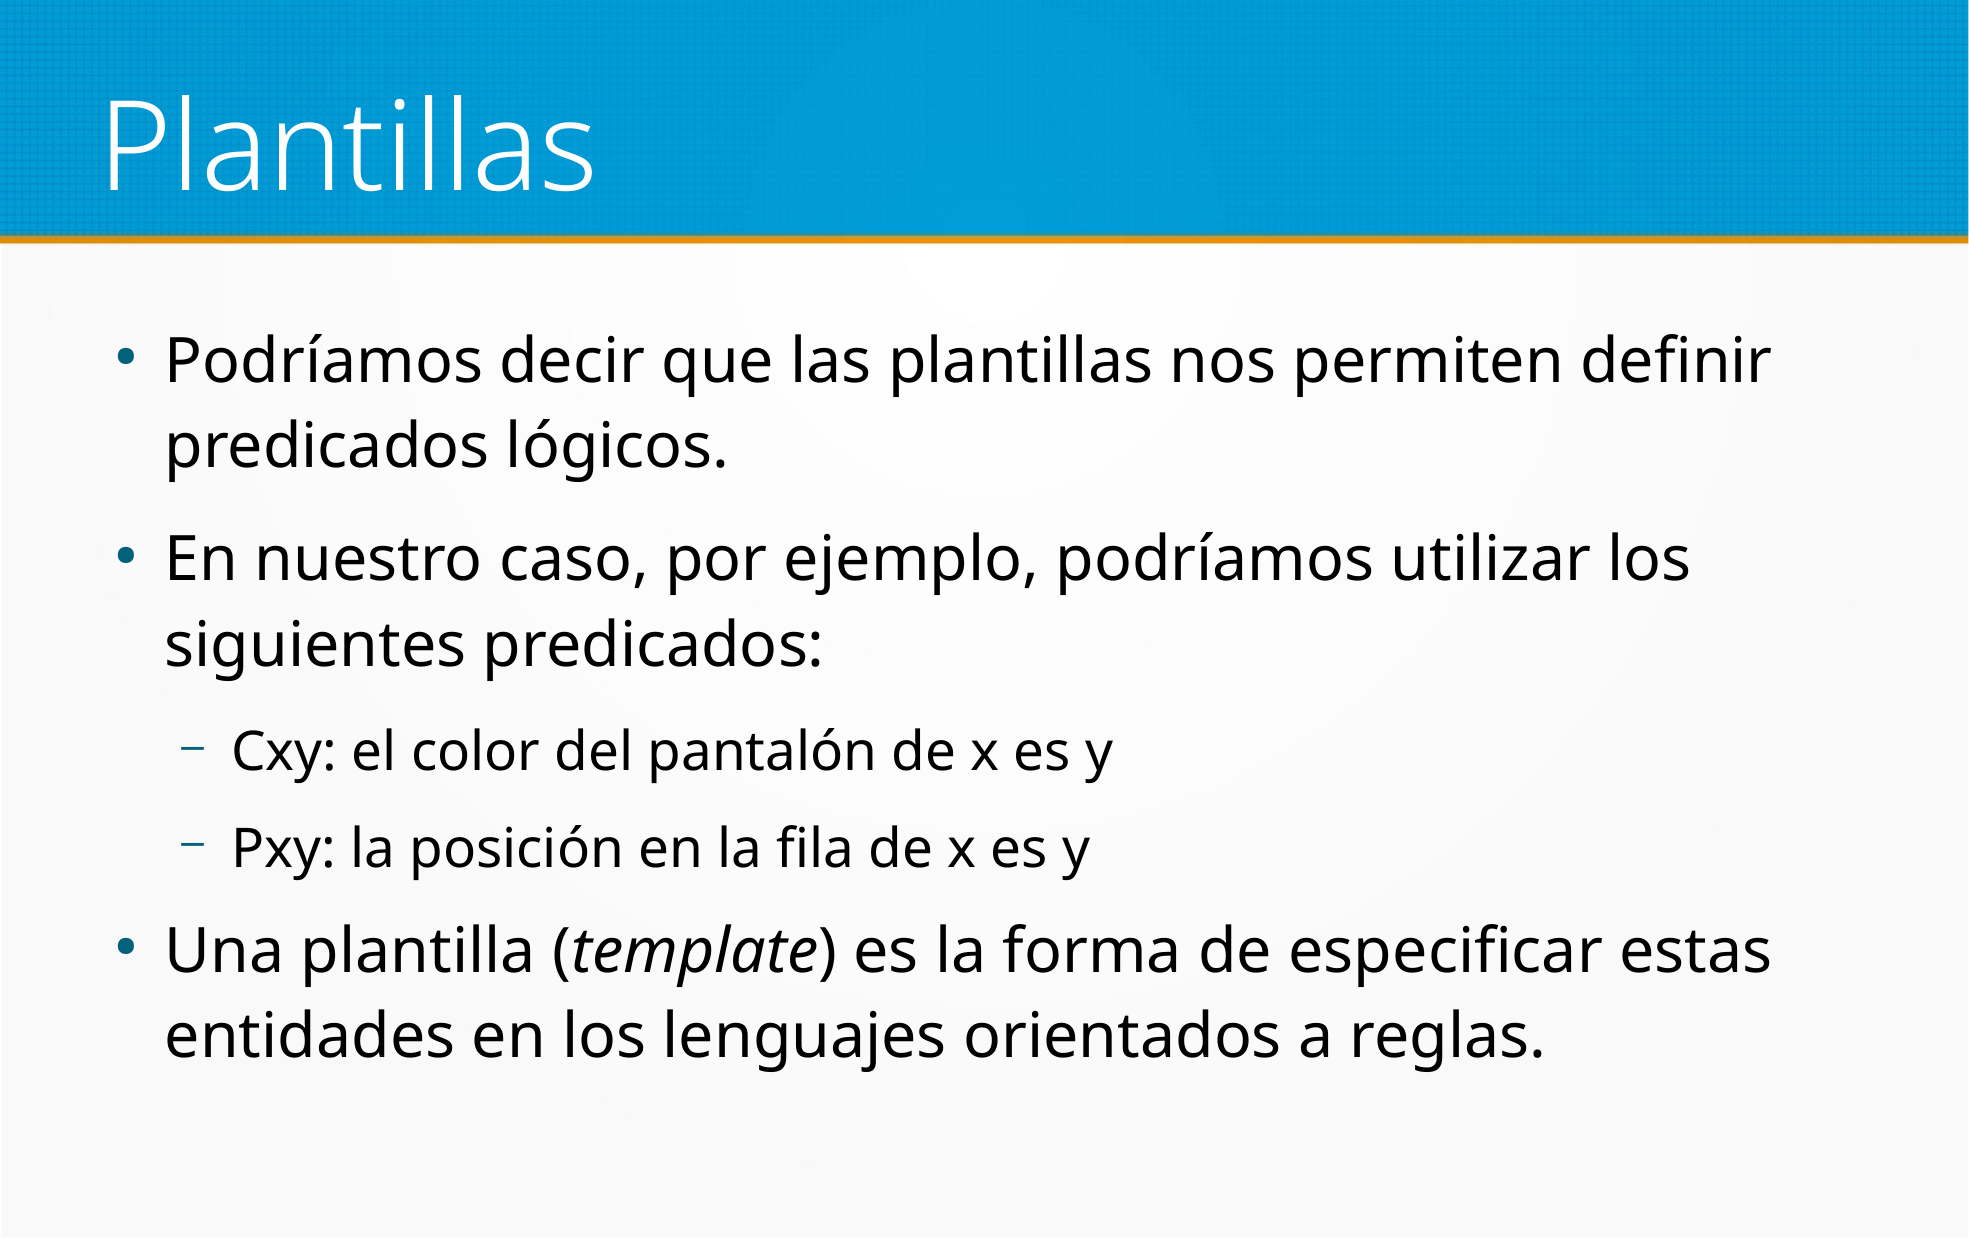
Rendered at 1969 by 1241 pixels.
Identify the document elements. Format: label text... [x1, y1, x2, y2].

list Podríamos decir que las plantillas nos permiten definir predicados lógicos. En nuestro caso, por ejemplo, podríamos utilizar los siguientes predicados: Cxy: el color del pantalón de x es y Pxy: la posición en la fila de x es y Una plantilla (template) es la forma de especificar estas entidades en los lenguajes orientados a reglas. [98, 315, 1861, 1081]
picture [0, 233, 1969, 1241]
title Plantillas [98, 19, 1870, 227]
